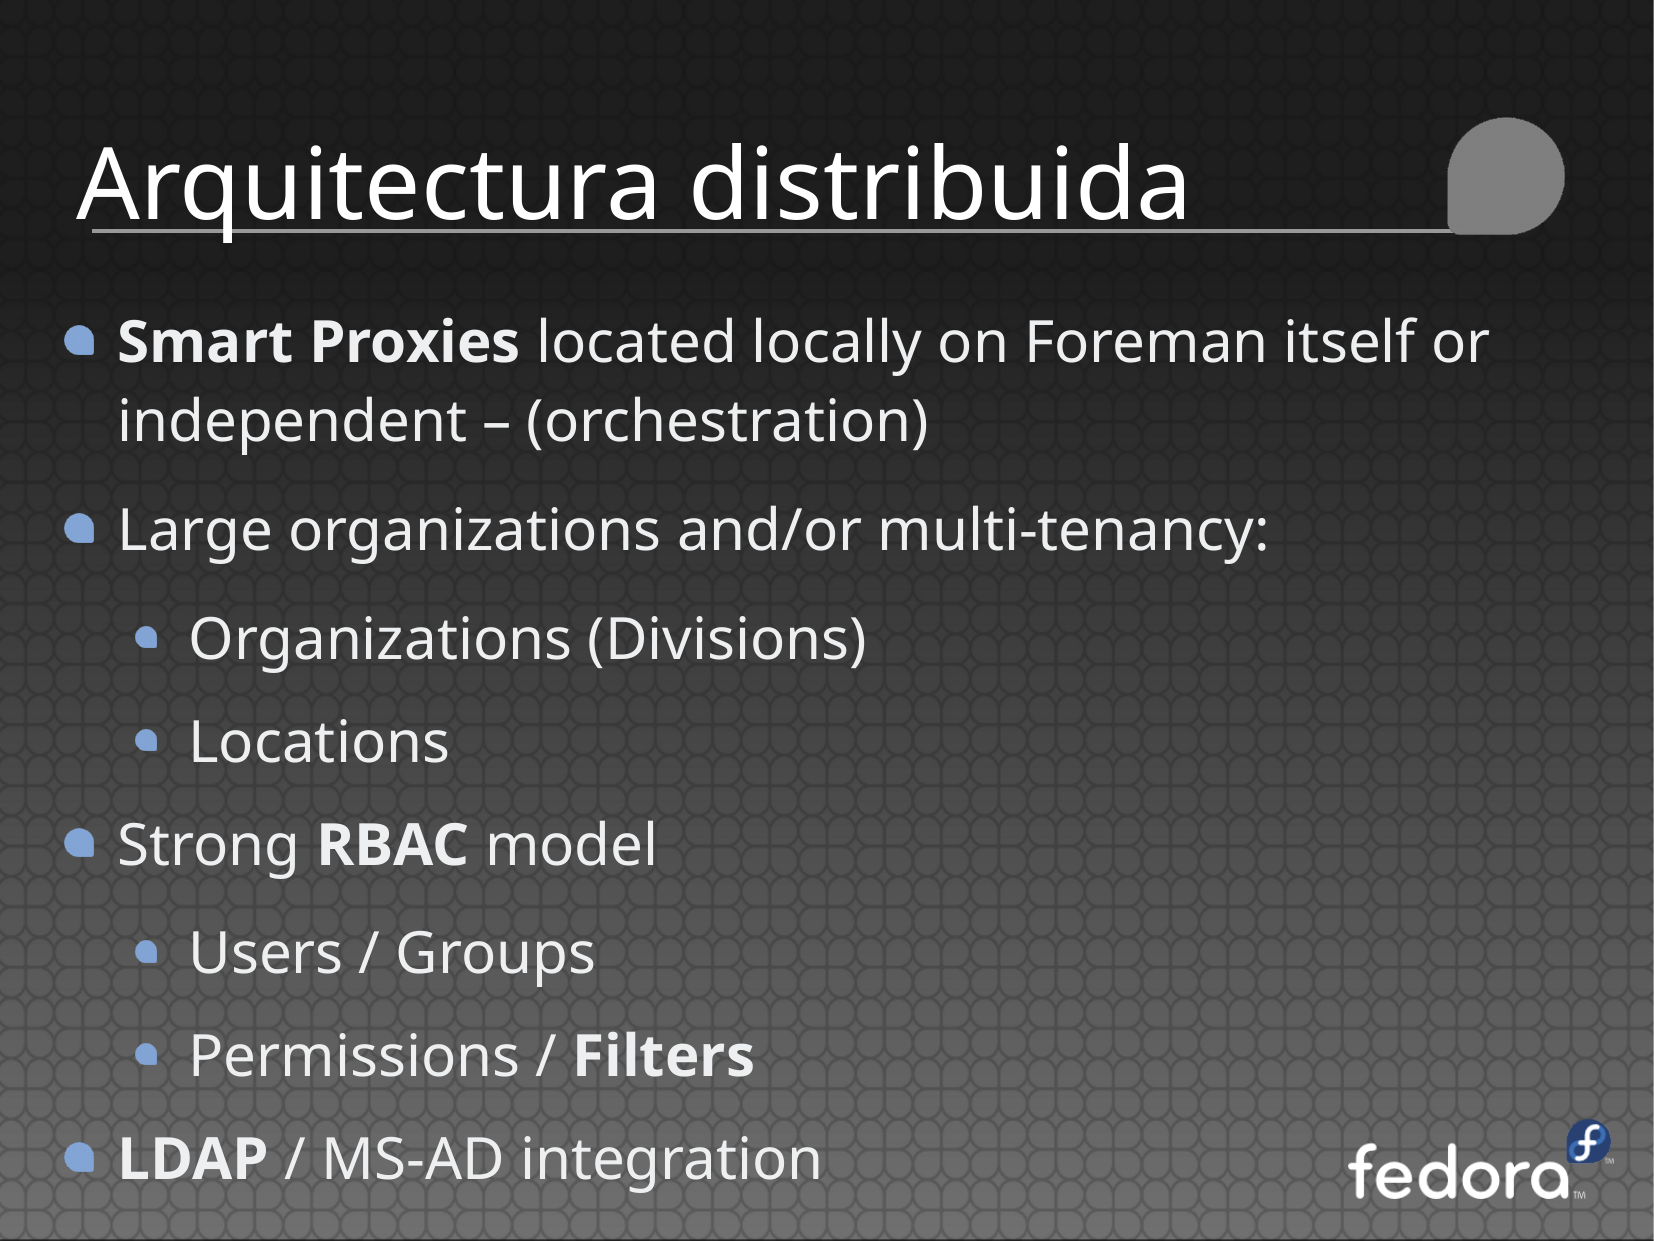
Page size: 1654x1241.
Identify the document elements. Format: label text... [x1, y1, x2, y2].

title Arquitectura distribuida [76, 112, 1566, 249]
list Smart Proxies located locally on Foreman itself or independent – (orchestration) Large organizations and/or multi-tenancy: Organizations (Divisions) Locations Strong RBAC model Users / Groups Permissions / Filters LDAP / MS-AD integration [46, 300, 1536, 1181]
picture [0, 0, 1654, 1241]
